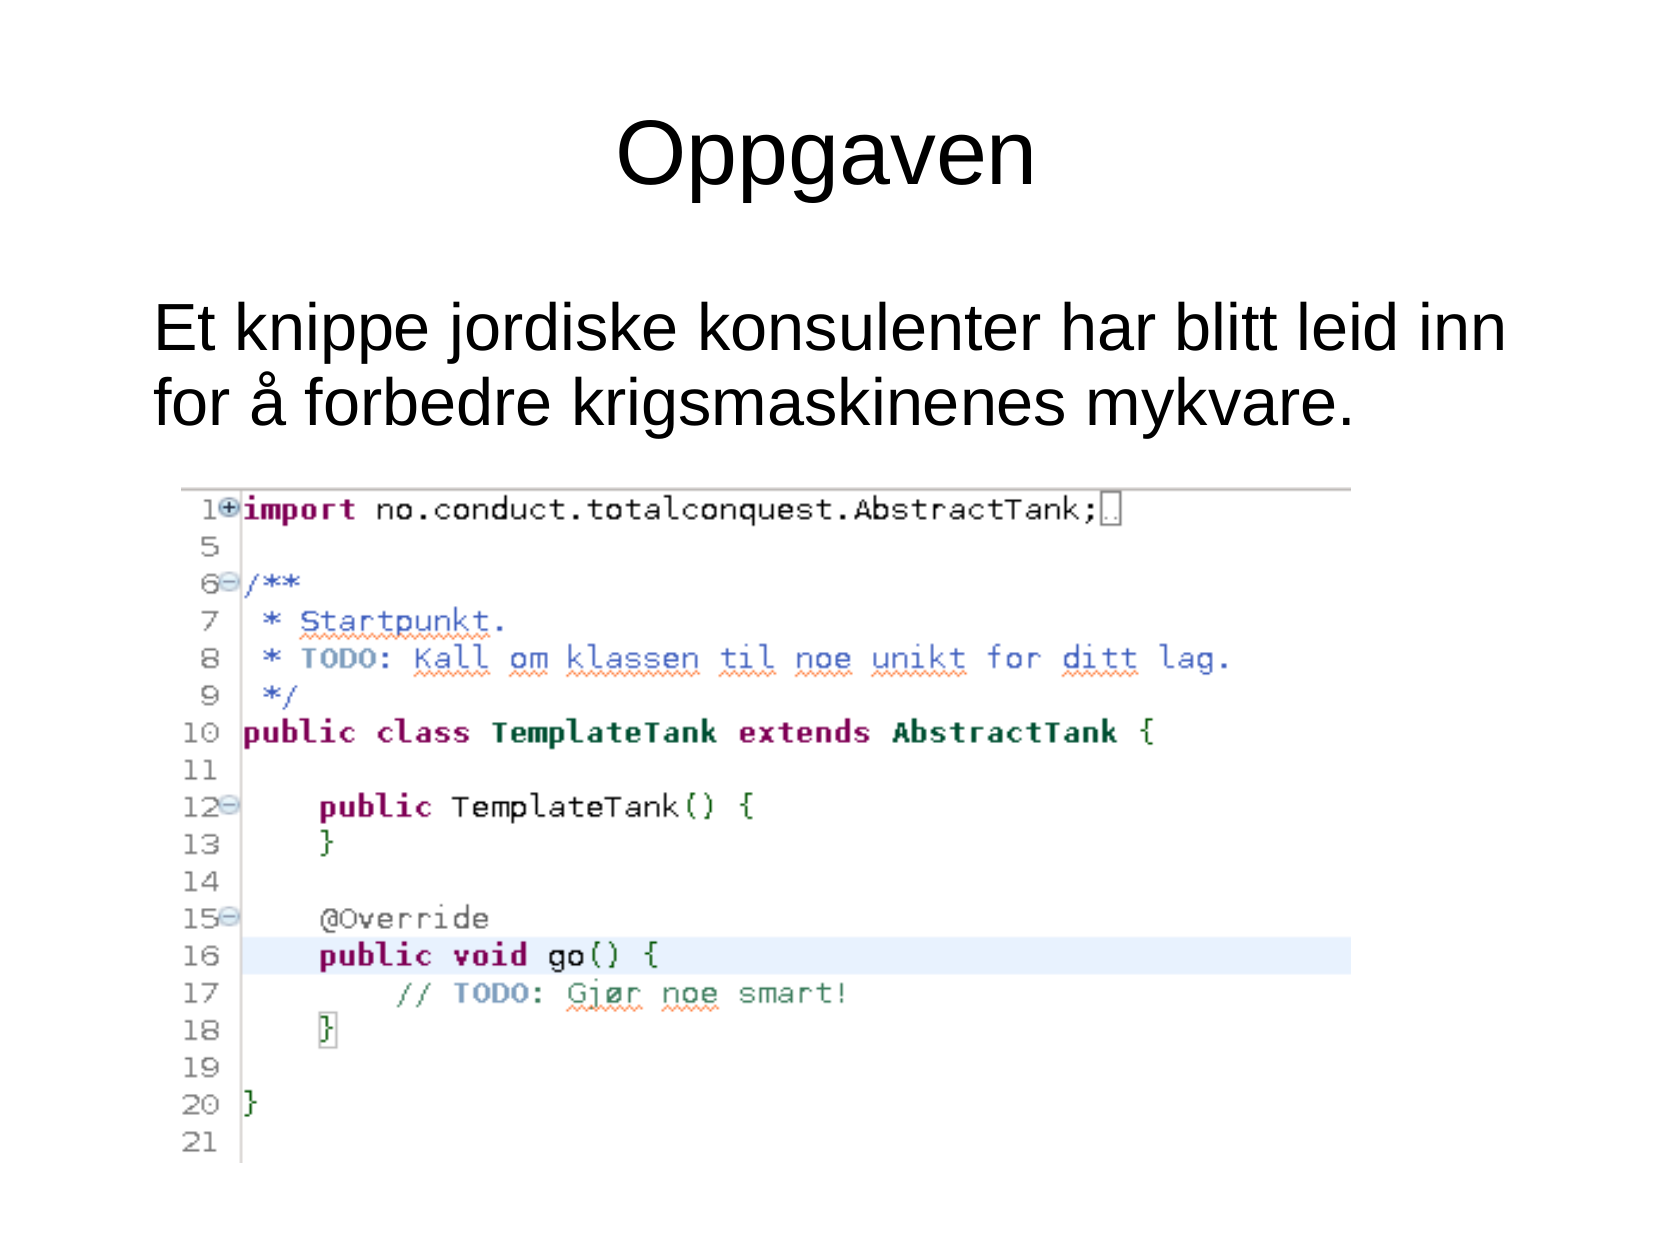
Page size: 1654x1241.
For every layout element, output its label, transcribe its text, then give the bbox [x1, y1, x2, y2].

list Et knippe jordiske konsulenter har blitt leid inn for å forbedre krigsmaskinenes mykvare. [82, 290, 1571, 1094]
picture [181, 487, 1351, 1163]
title Oppgaven [82, 56, 1571, 250]
